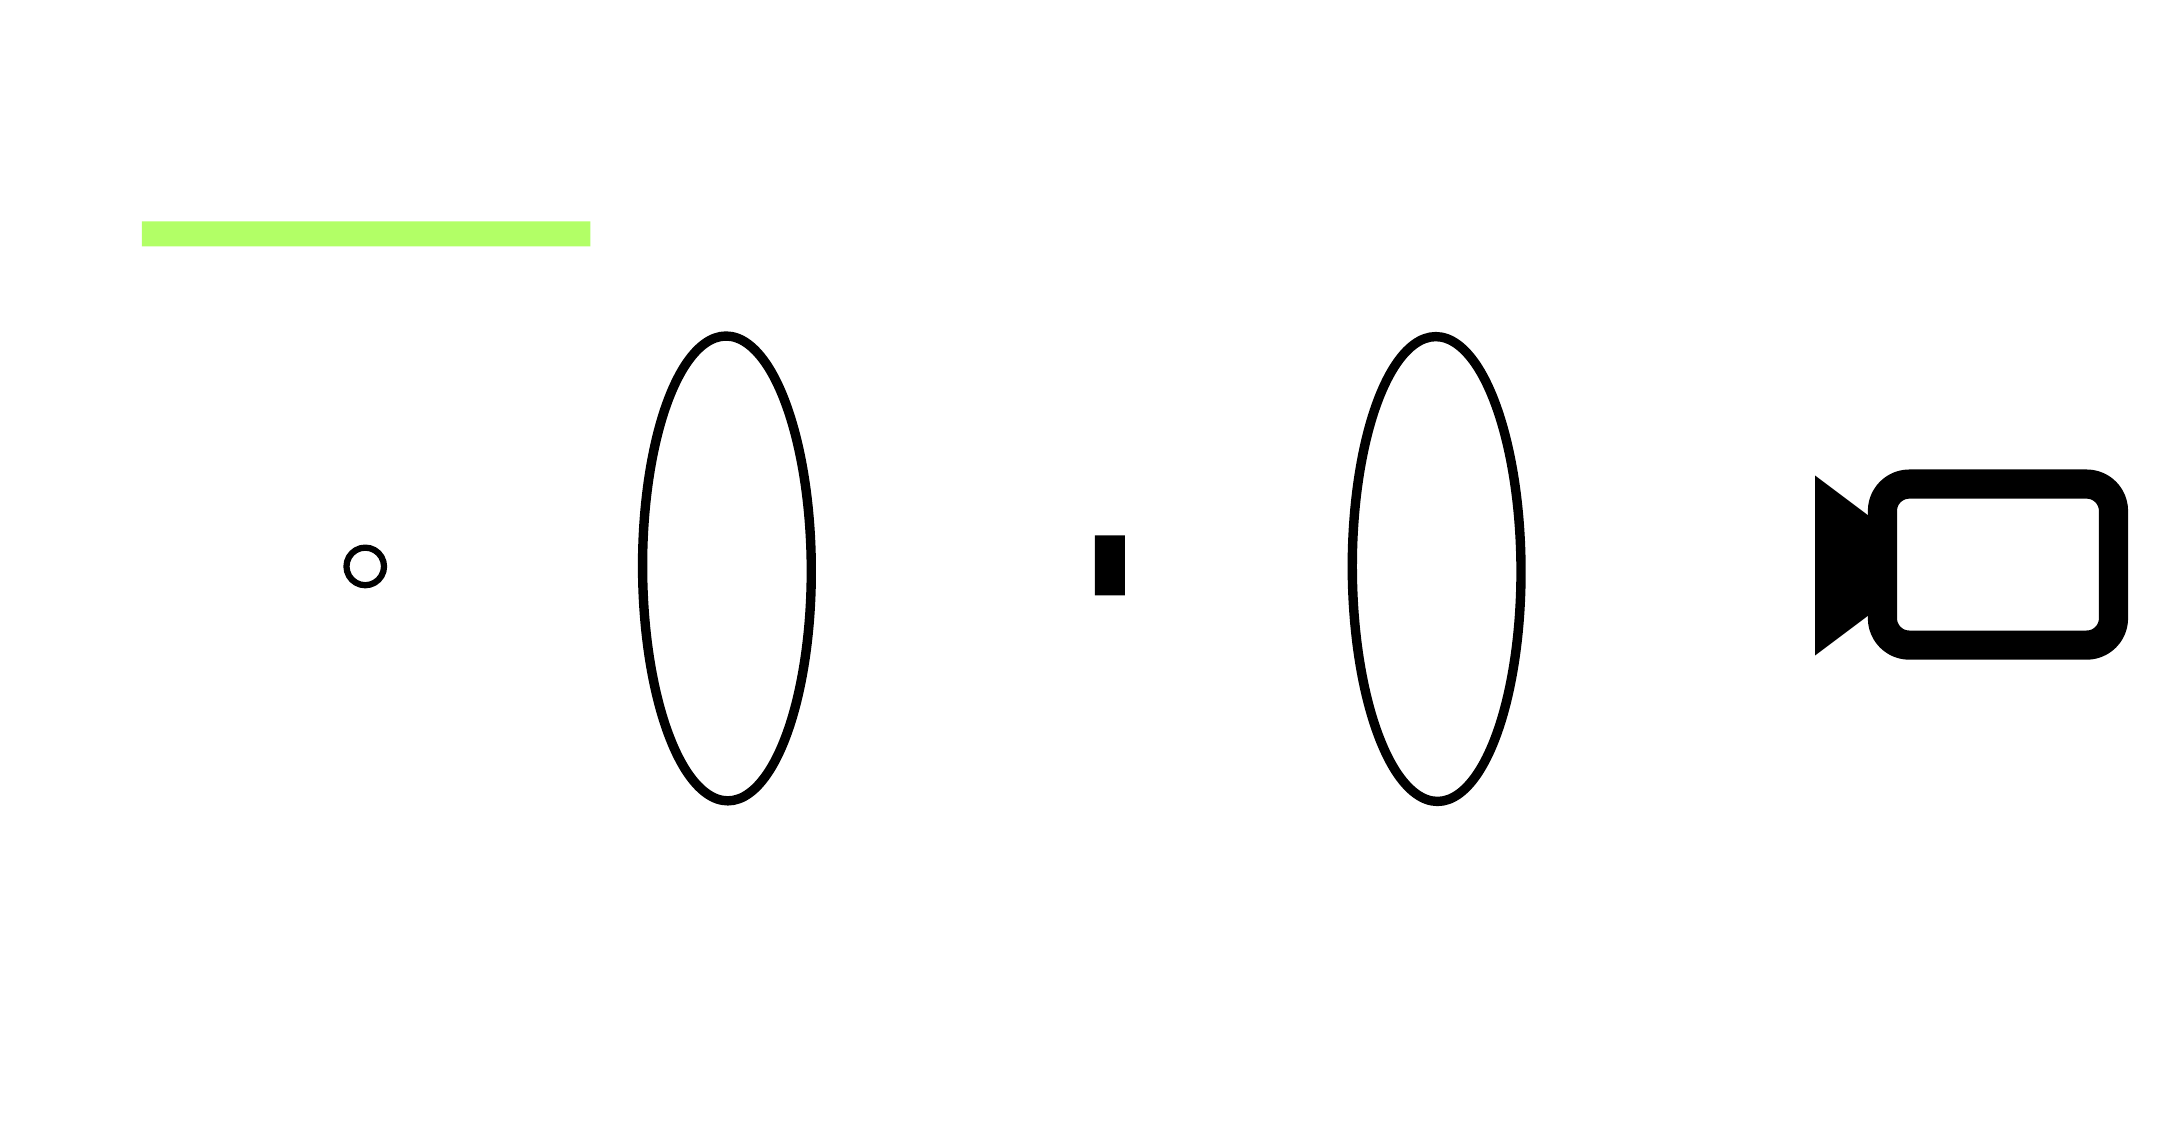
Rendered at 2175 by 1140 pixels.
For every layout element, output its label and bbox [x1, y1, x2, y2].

text_box [1882, 484, 2114, 646]
text_box [1094, 535, 1125, 596]
text_box [642, 336, 812, 801]
text_box [1815, 475, 1876, 656]
text_box [1352, 336, 1522, 802]
